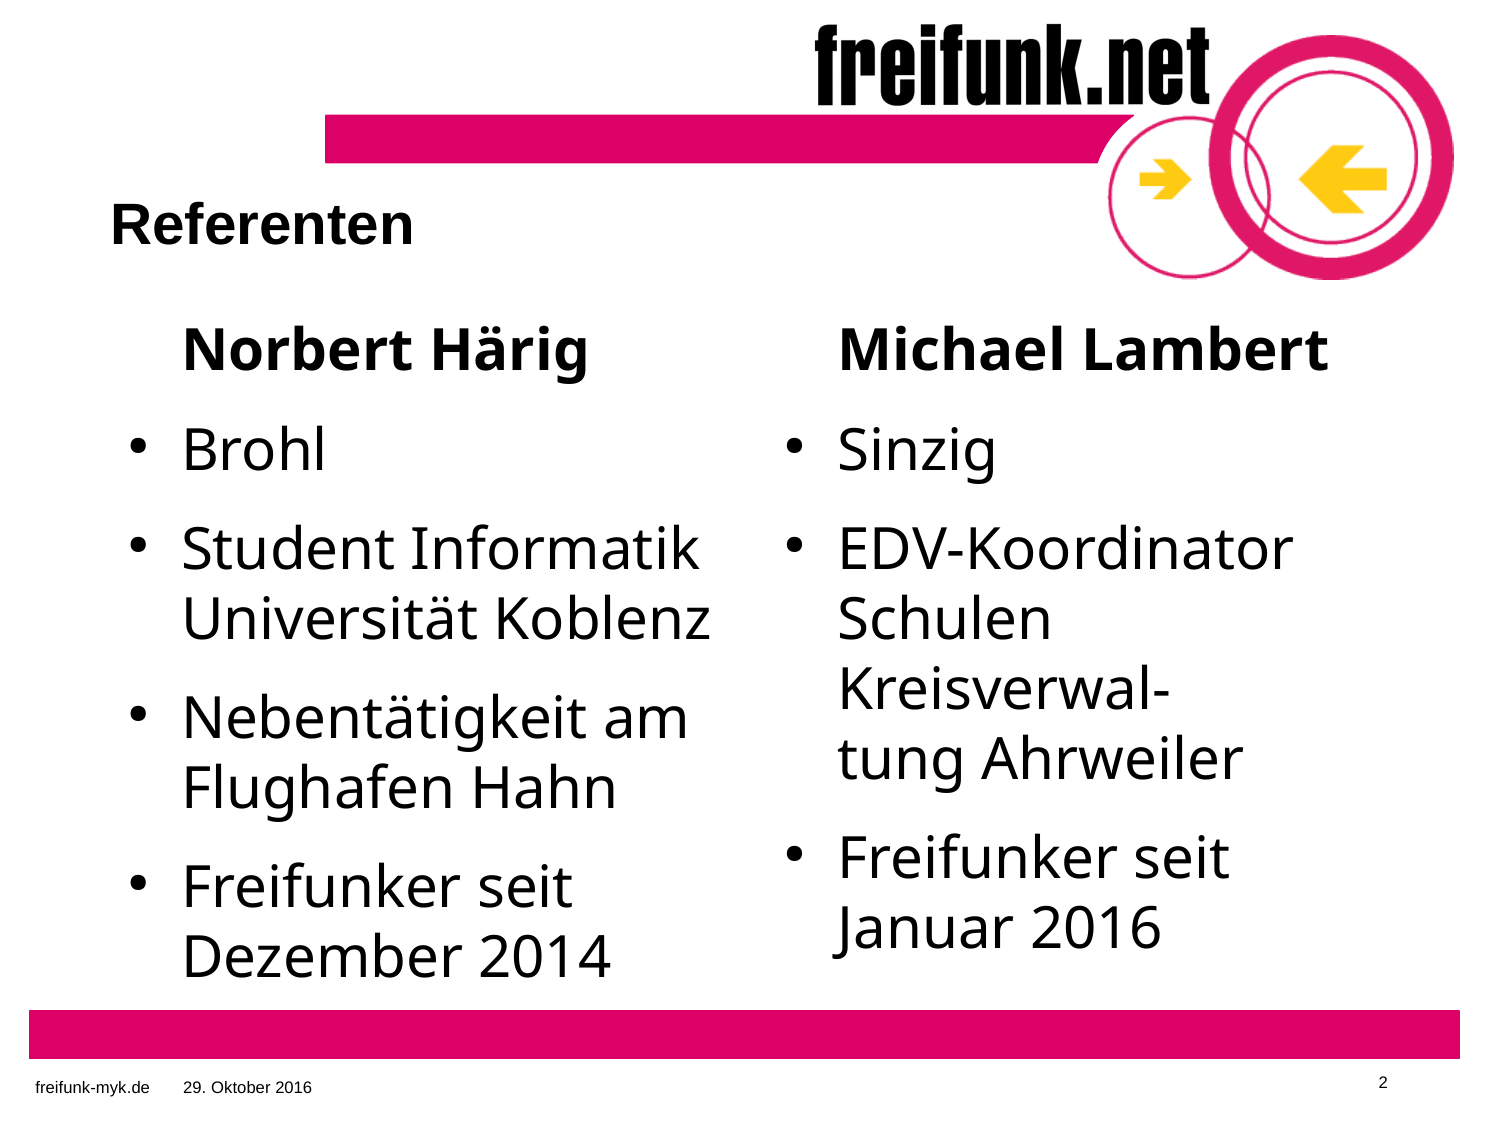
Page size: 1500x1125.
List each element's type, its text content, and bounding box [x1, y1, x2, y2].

list Michael Lambert Sinzig EDV-Koordinator Schulen Kreisverwal- tung Ahrweiler Freifunker seit Januar 2016 [766, 312, 1392, 1000]
title Referenten [110, 160, 1093, 282]
picture [816, 24, 1454, 280]
list Norbert Härig Brohl Student Informatik Universität Koblenz Nebentätigkeit am Flughafen Hahn Freifunker seit Dezember 2014 [110, 312, 736, 1000]
